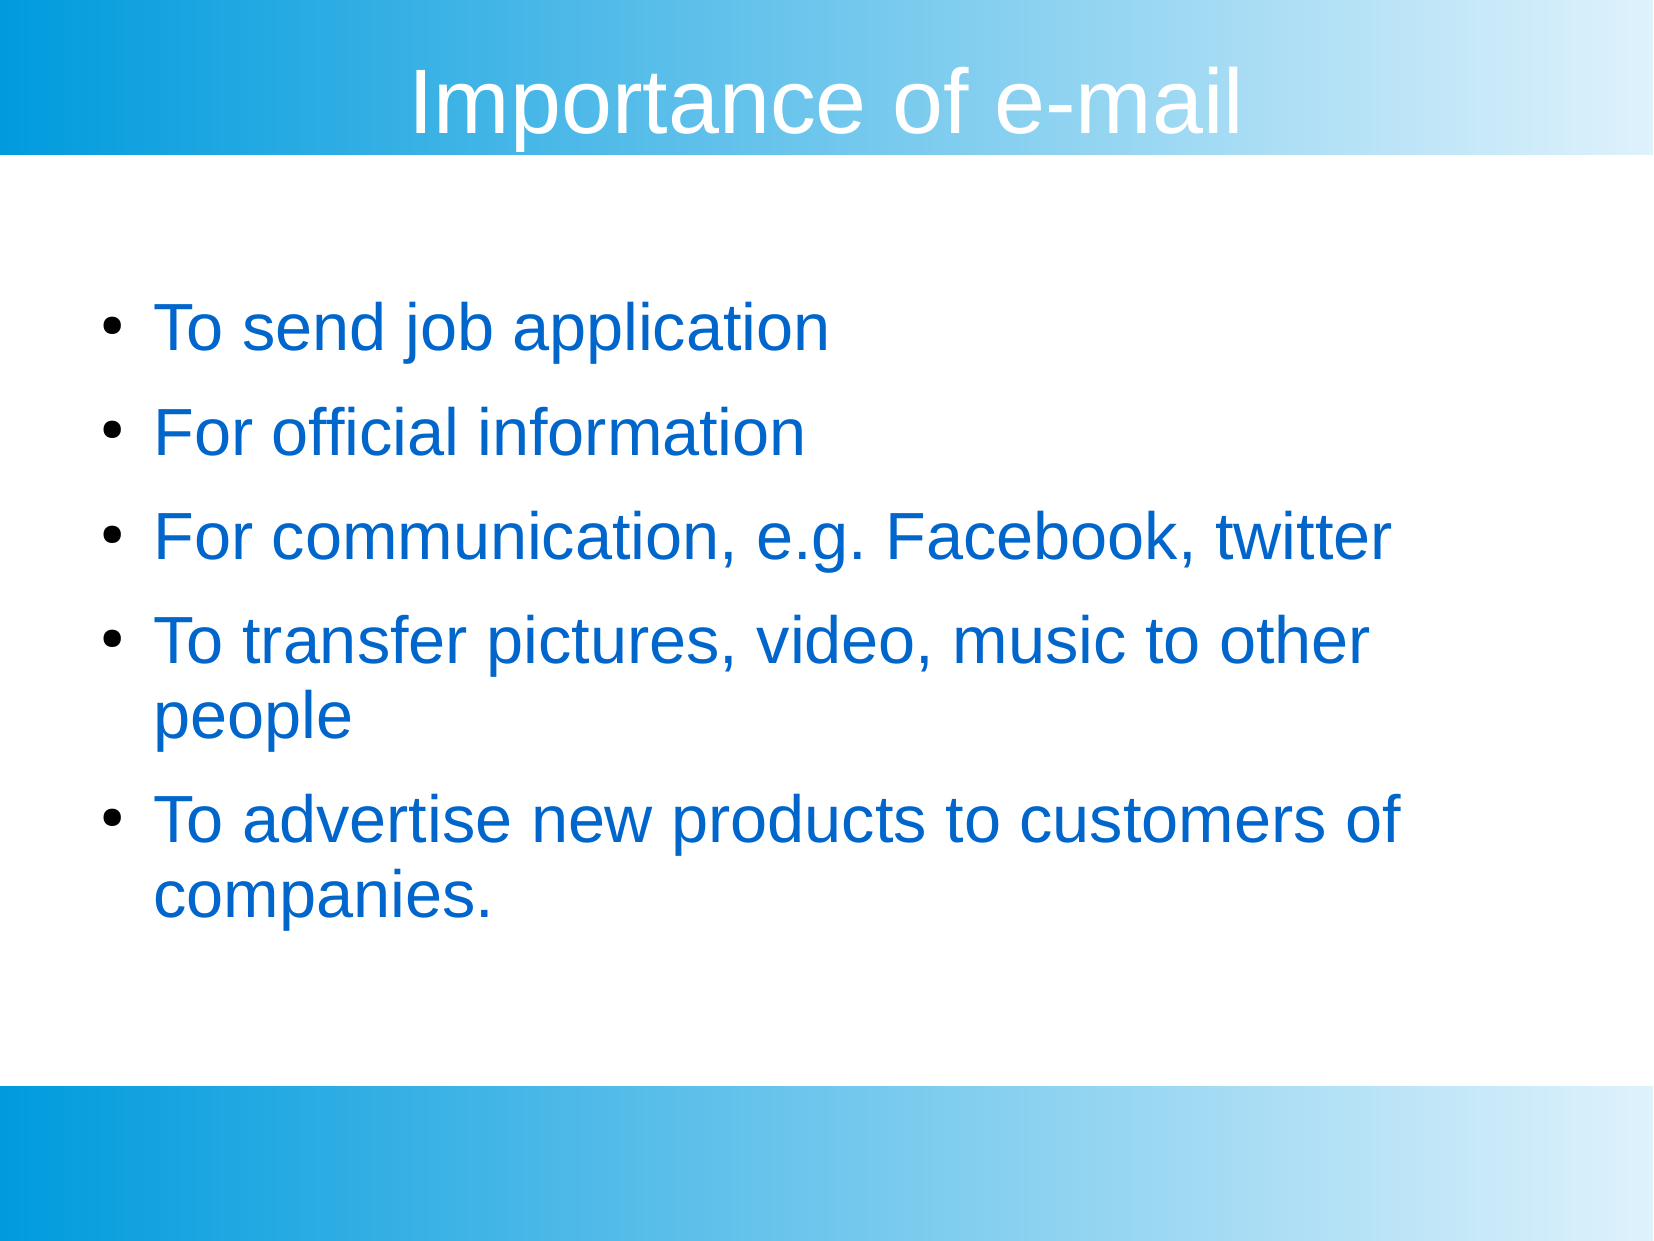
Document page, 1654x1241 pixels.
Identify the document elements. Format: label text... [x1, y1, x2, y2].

title Importance of e-mail [82, 49, 1571, 155]
list To send job application For official information For communication, e.g. Facebook, twitter To transfer pictures, video, music to other people To advertise new products to customers of companies. [82, 290, 1571, 1010]
